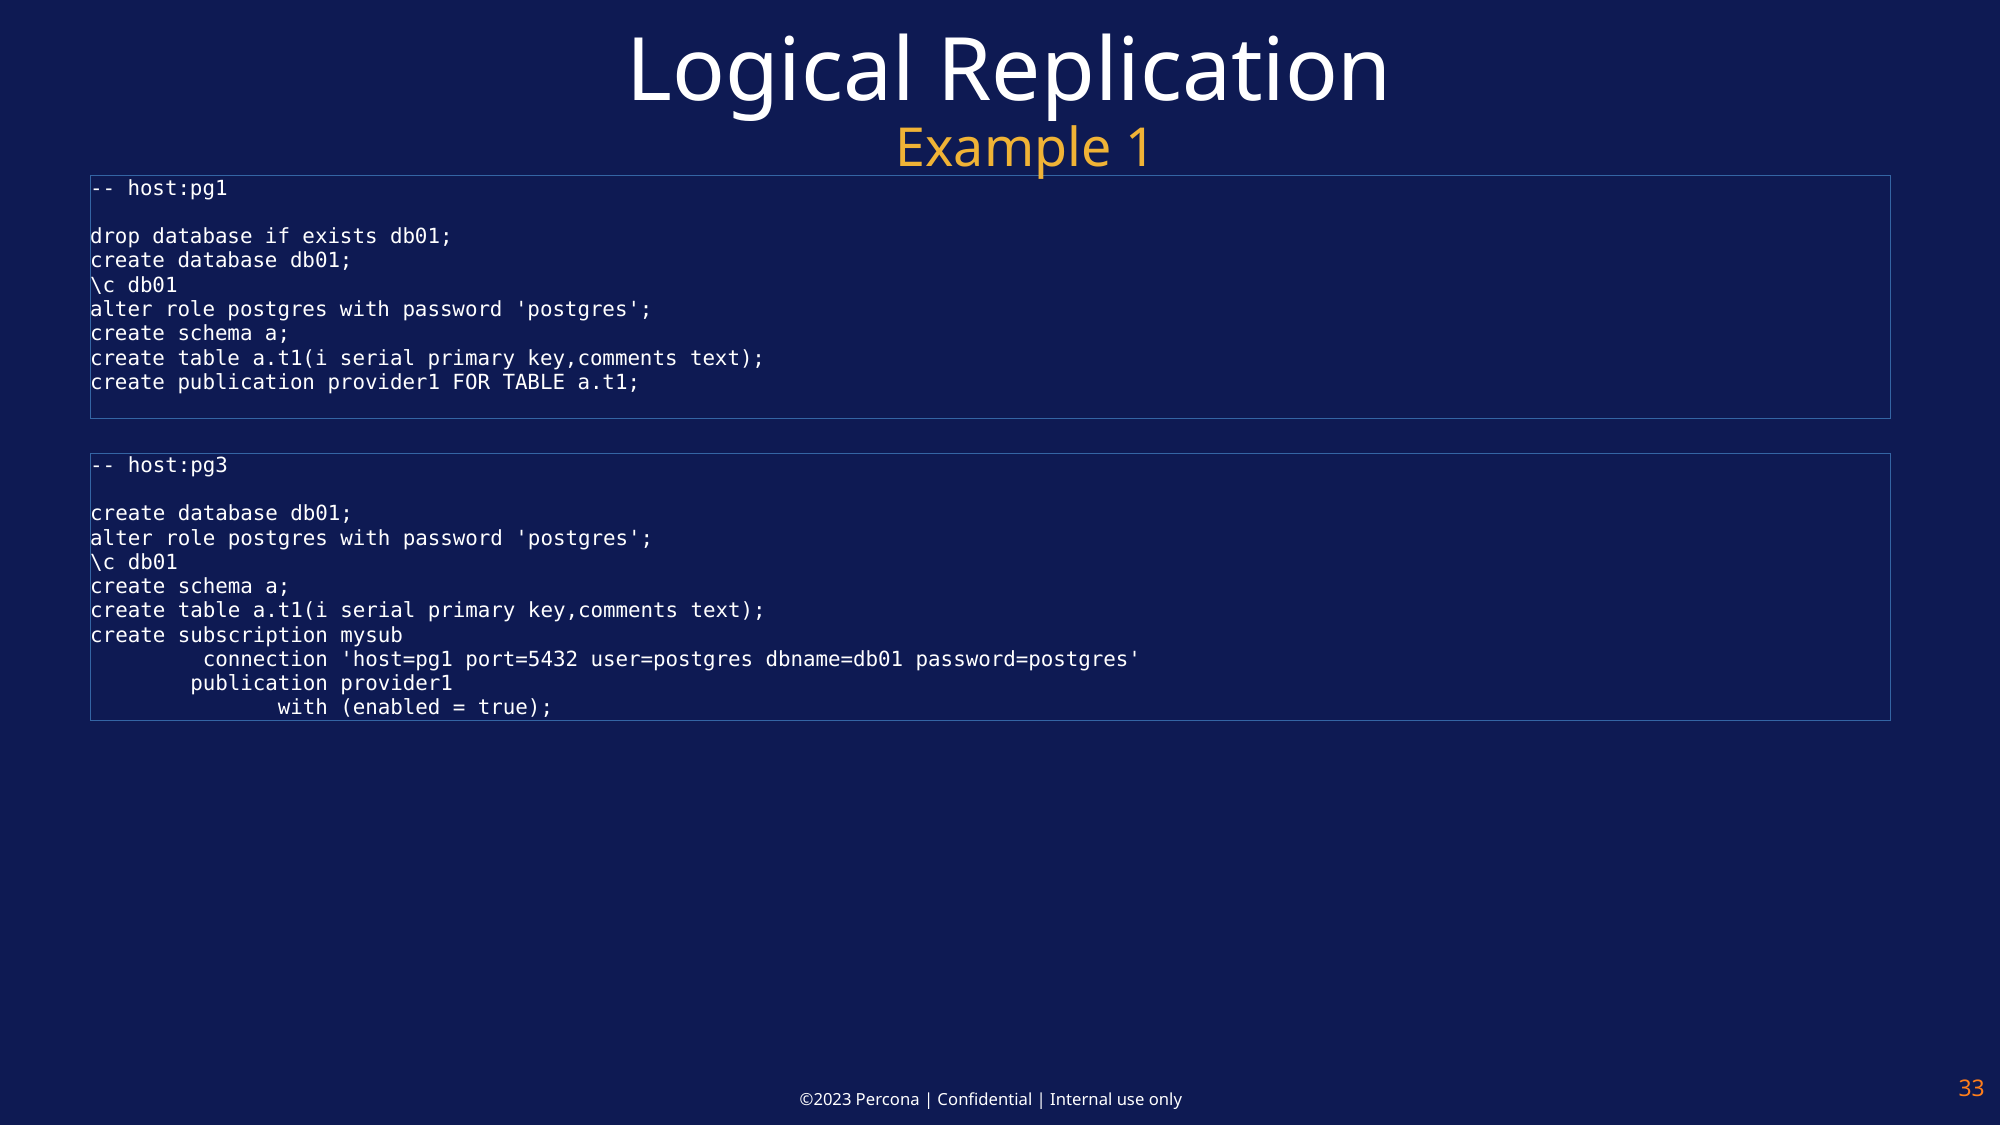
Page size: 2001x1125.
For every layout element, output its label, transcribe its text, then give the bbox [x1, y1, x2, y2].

title -- host:pg3 create database db01; alter role postgres with password 'postgres'; \c db01 create schema a; create table a.t1(i serial primary key,comments text); create subscription mysub connection 'host=pg1 port=5432 user=postgres dbname=db01 password=postgres' publication provider1 with (enabled = true); [90, 453, 1891, 721]
list Logical Replication [570, 15, 1449, 142]
text_box <number> [1748, 1059, 2000, 1120]
title -- host:pg1 drop database if exists db01; create database db01; \c db01 alter role postgres with password 'postgres'; create schema a; create table a.t1(i serial primary key,comments text); create publication provider1 FOR TABLE a.t1; [90, 175, 1891, 419]
list Example 1 [586, 113, 1466, 180]
